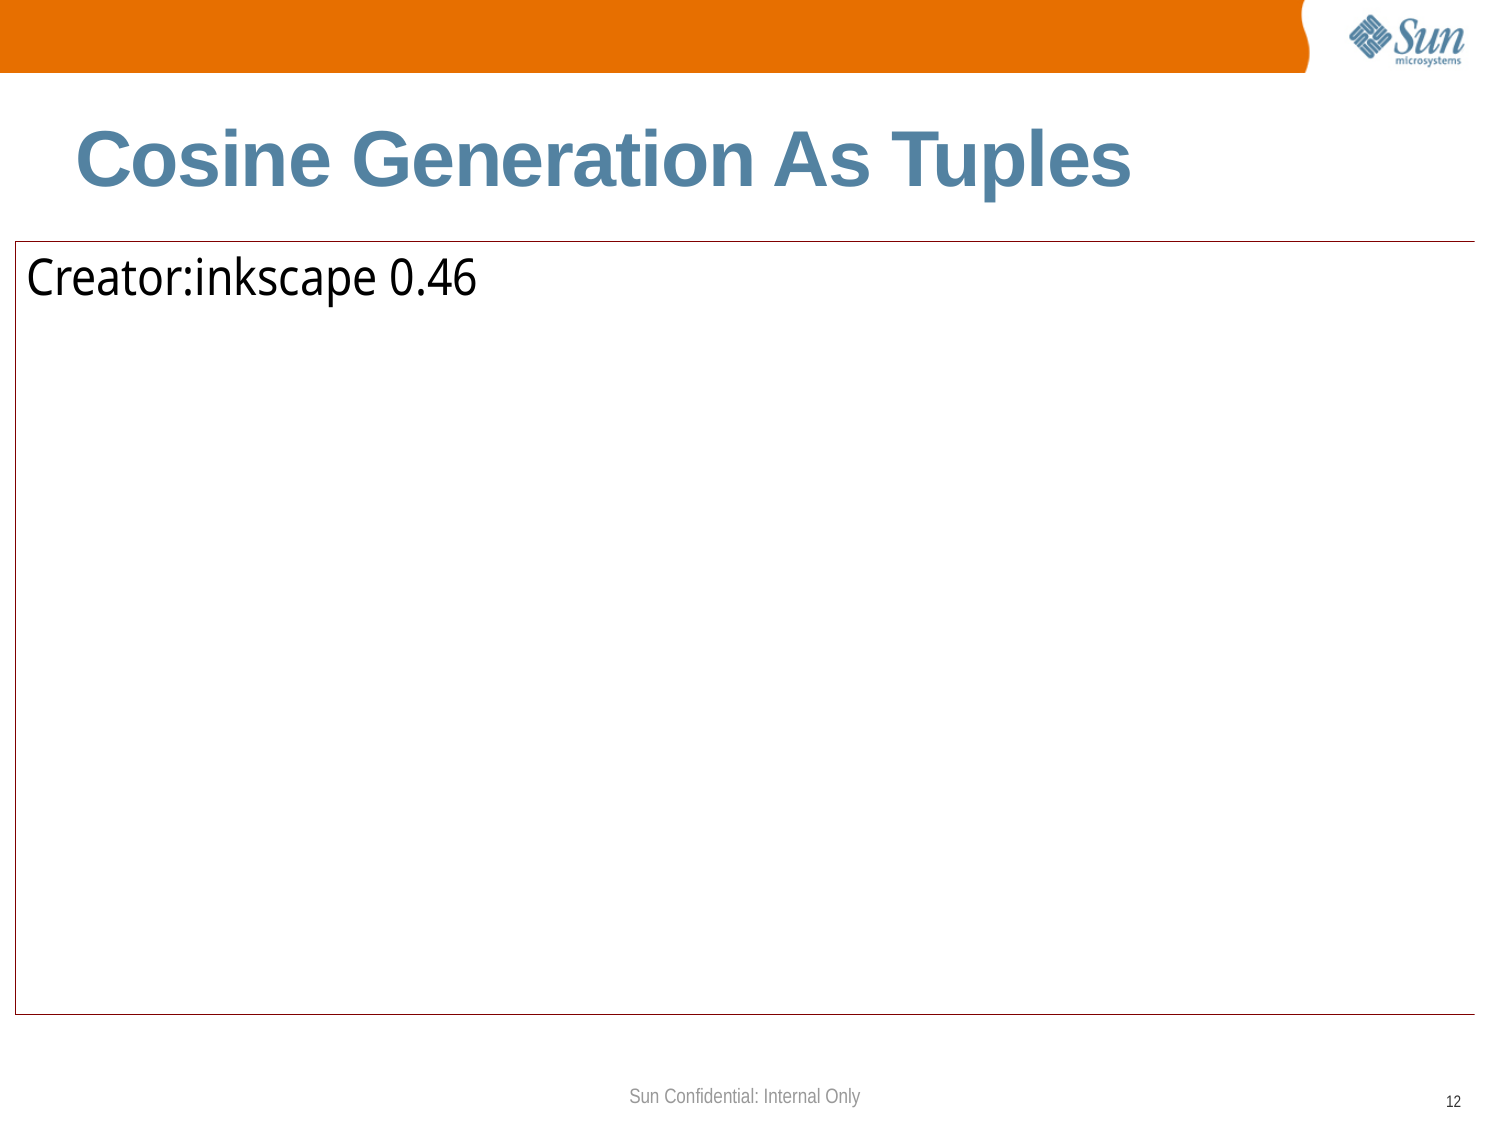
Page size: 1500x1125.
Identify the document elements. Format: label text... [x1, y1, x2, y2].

picture [11, 238, 1475, 1015]
picture [0, 0, 1500, 73]
title Cosine Generation As Tuples [75, 123, 1437, 227]
